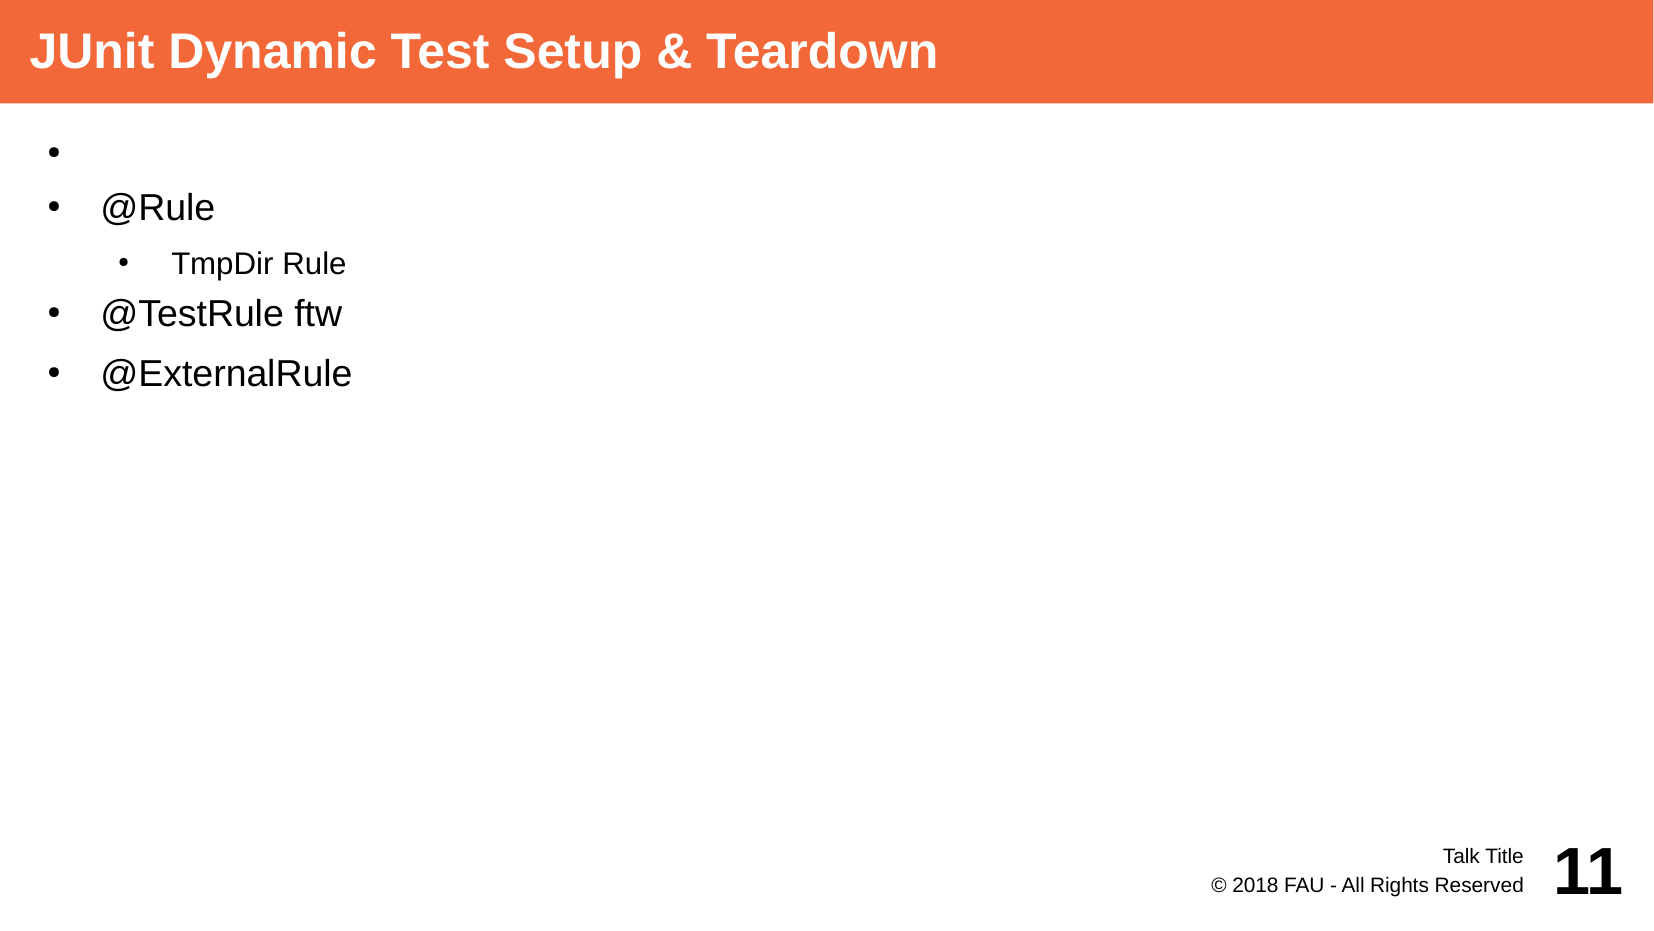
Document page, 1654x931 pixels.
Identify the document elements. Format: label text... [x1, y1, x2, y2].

title JUnit Dynamic Test Setup & Teardown [0, 0, 1654, 104]
list @Rule TmpDir Rule @TestRule ftw @ExternalRule [29, 132, 1625, 813]
